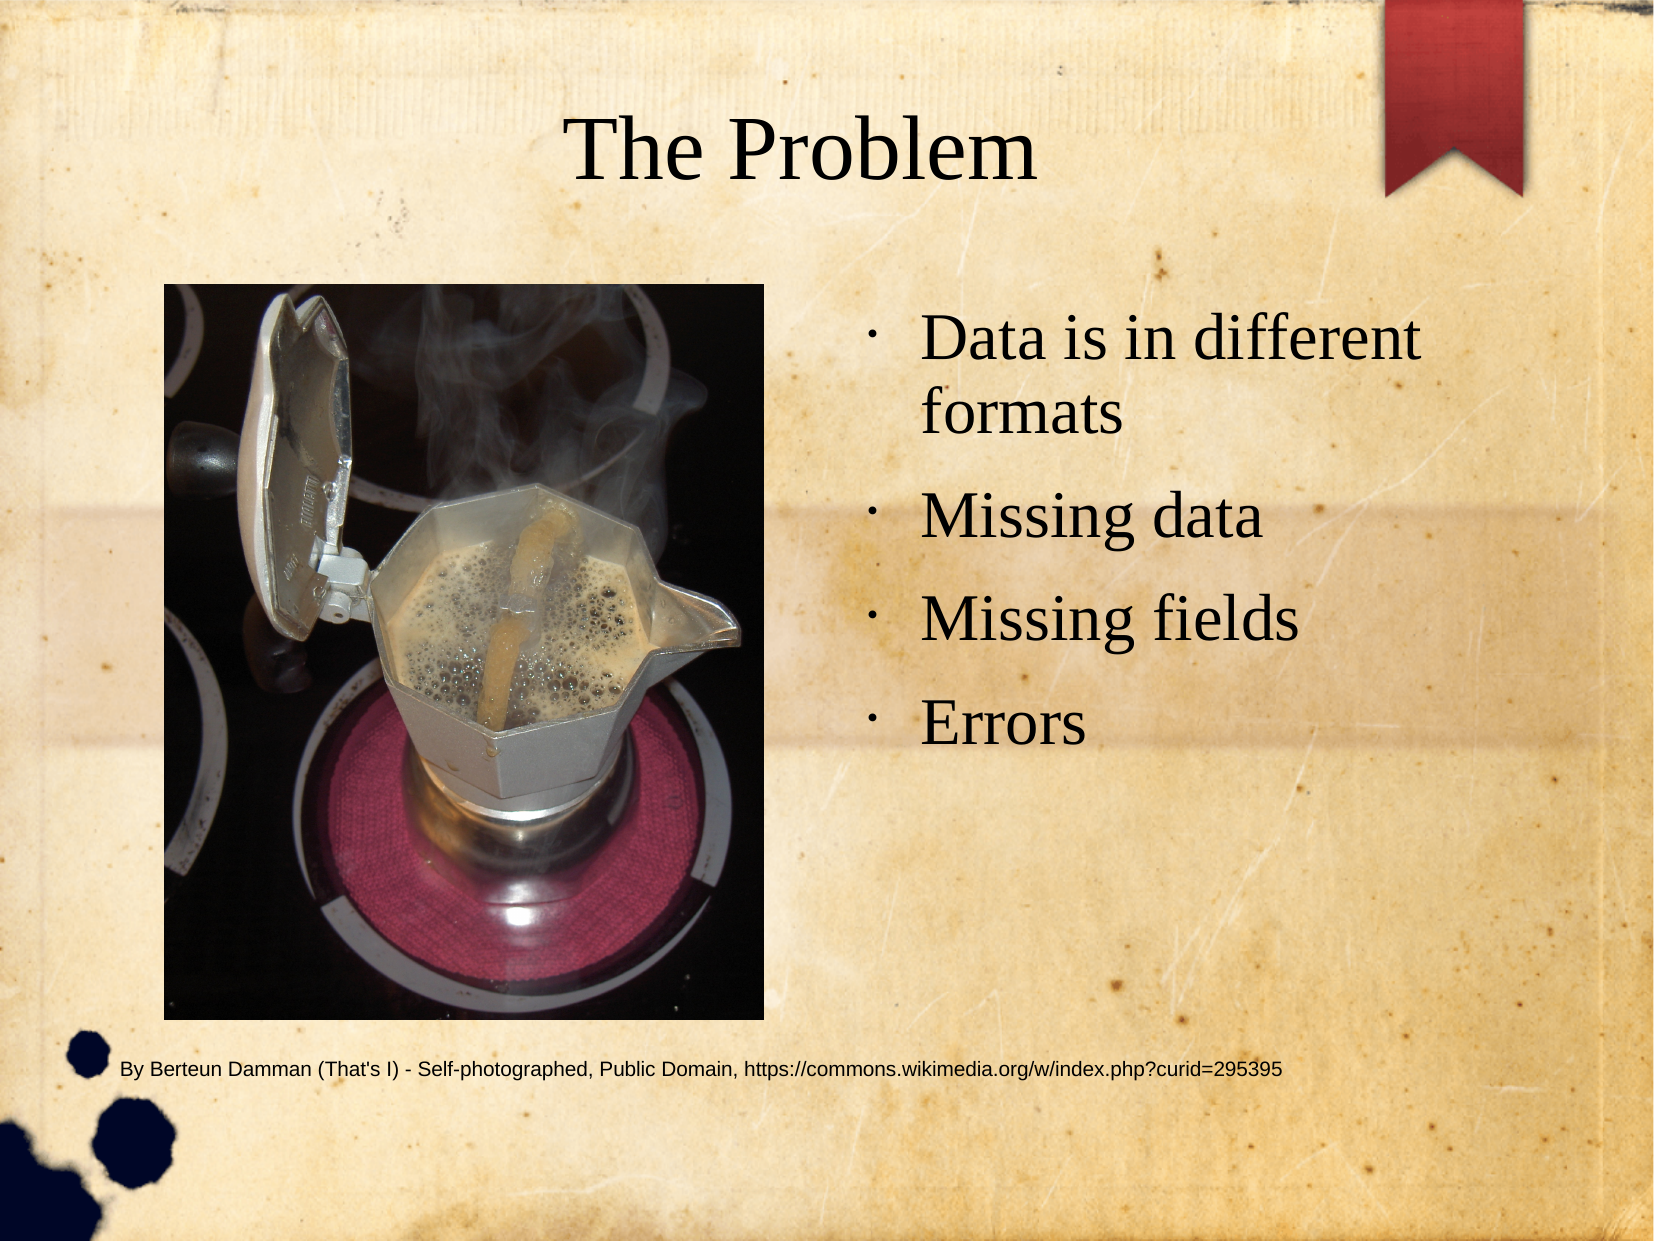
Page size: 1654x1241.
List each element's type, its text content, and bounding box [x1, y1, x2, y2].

title The Problem [56, 45, 1546, 253]
text_box By Berteun Damman (That's I) - Self-photographed, Public Domain, https://commons.wikimedia.org/w/index.php?curid=295395 [105, 1050, 1381, 1112]
picture [0, 0, 1654, 1241]
list Data is in different formats Missing data Missing fields Errors [849, 300, 1561, 1111]
